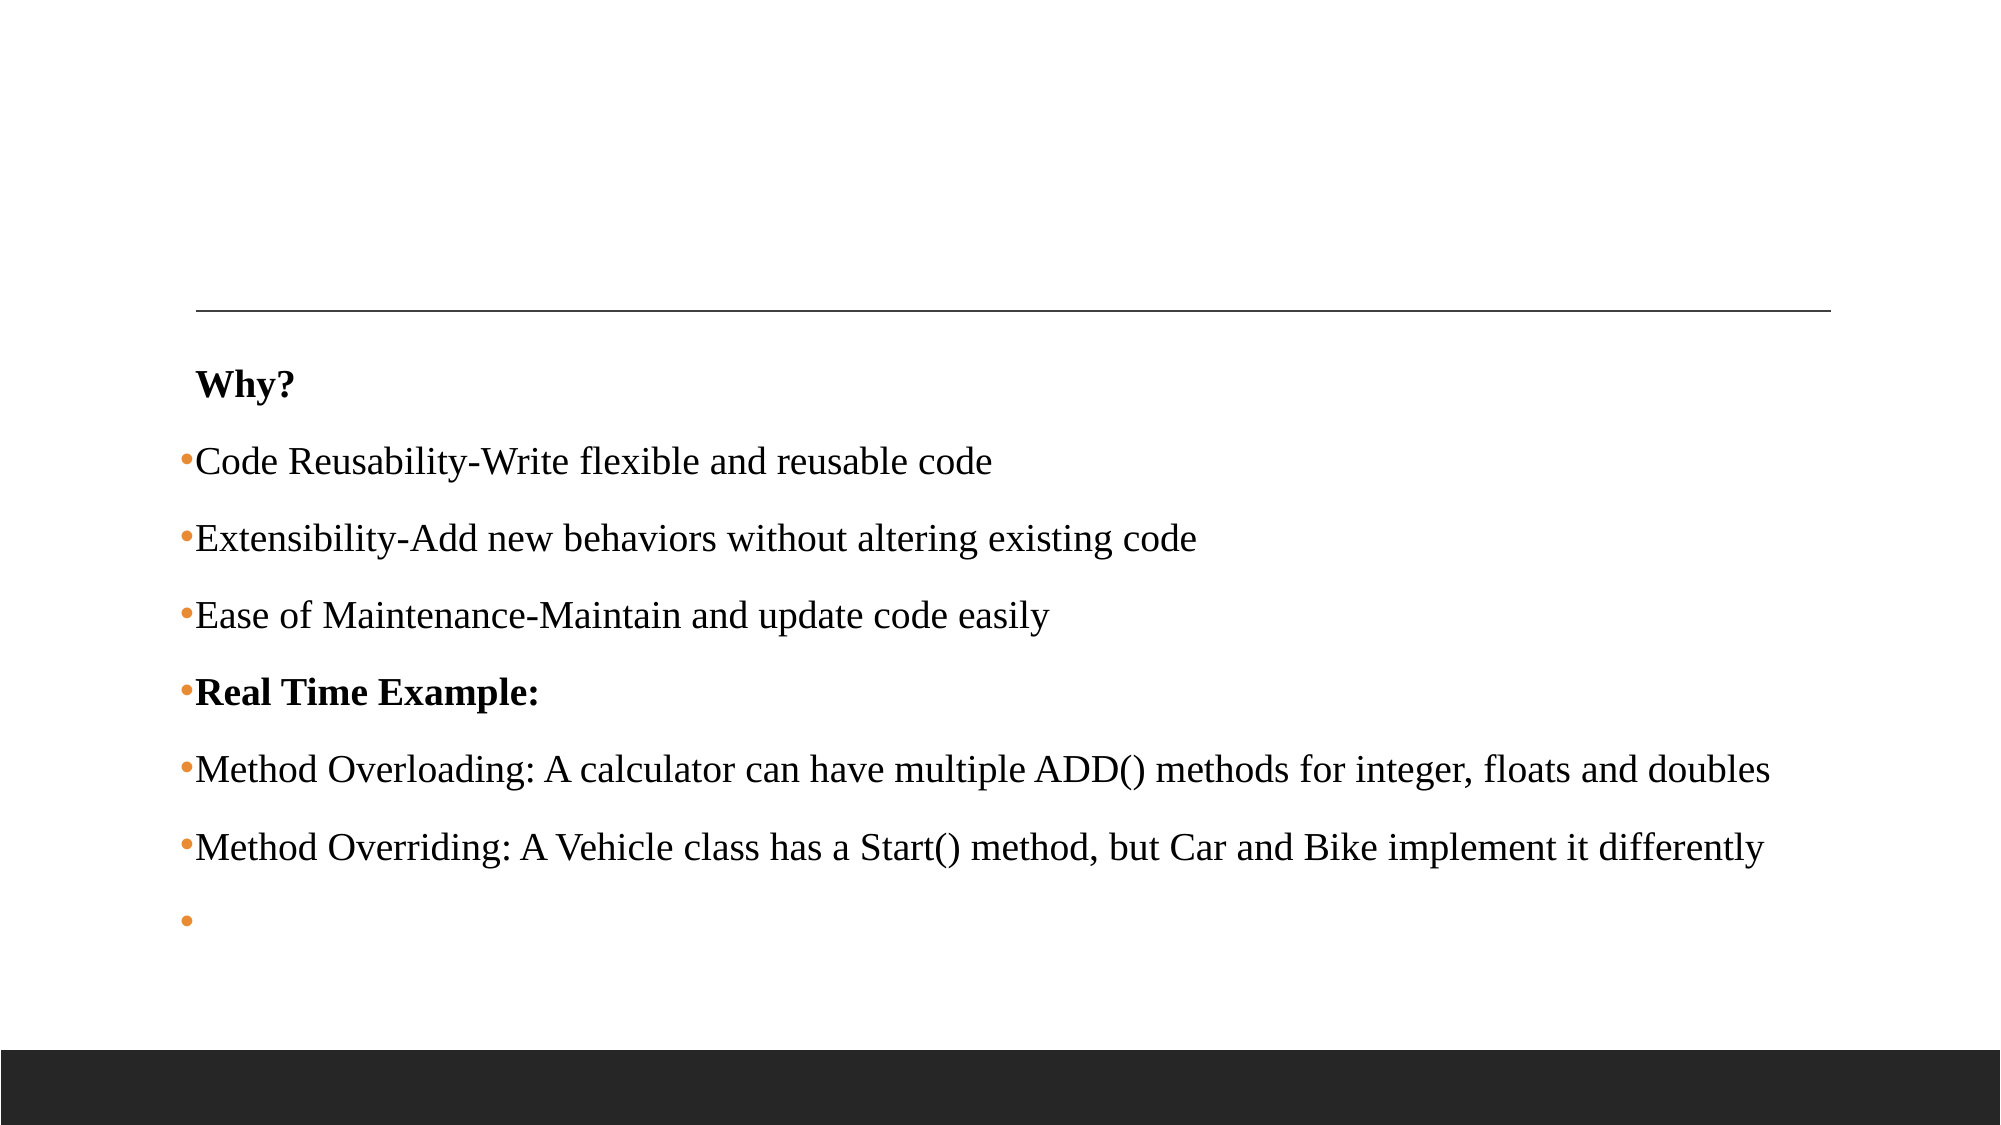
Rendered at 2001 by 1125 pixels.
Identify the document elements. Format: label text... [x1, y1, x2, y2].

list Why? Code Reusability-Write flexible and reusable code Extensibility-Add new behaviors without altering existing code Ease of Maintenance-Maintain and update code easily Real Time Example: Method Overloading: A calculator can have multiple ADD() methods for integer, floats and doubles Method Overriding: A Vehicle class has a Start() method, but Car and Bike implement it differently [180, 345, 1831, 963]
